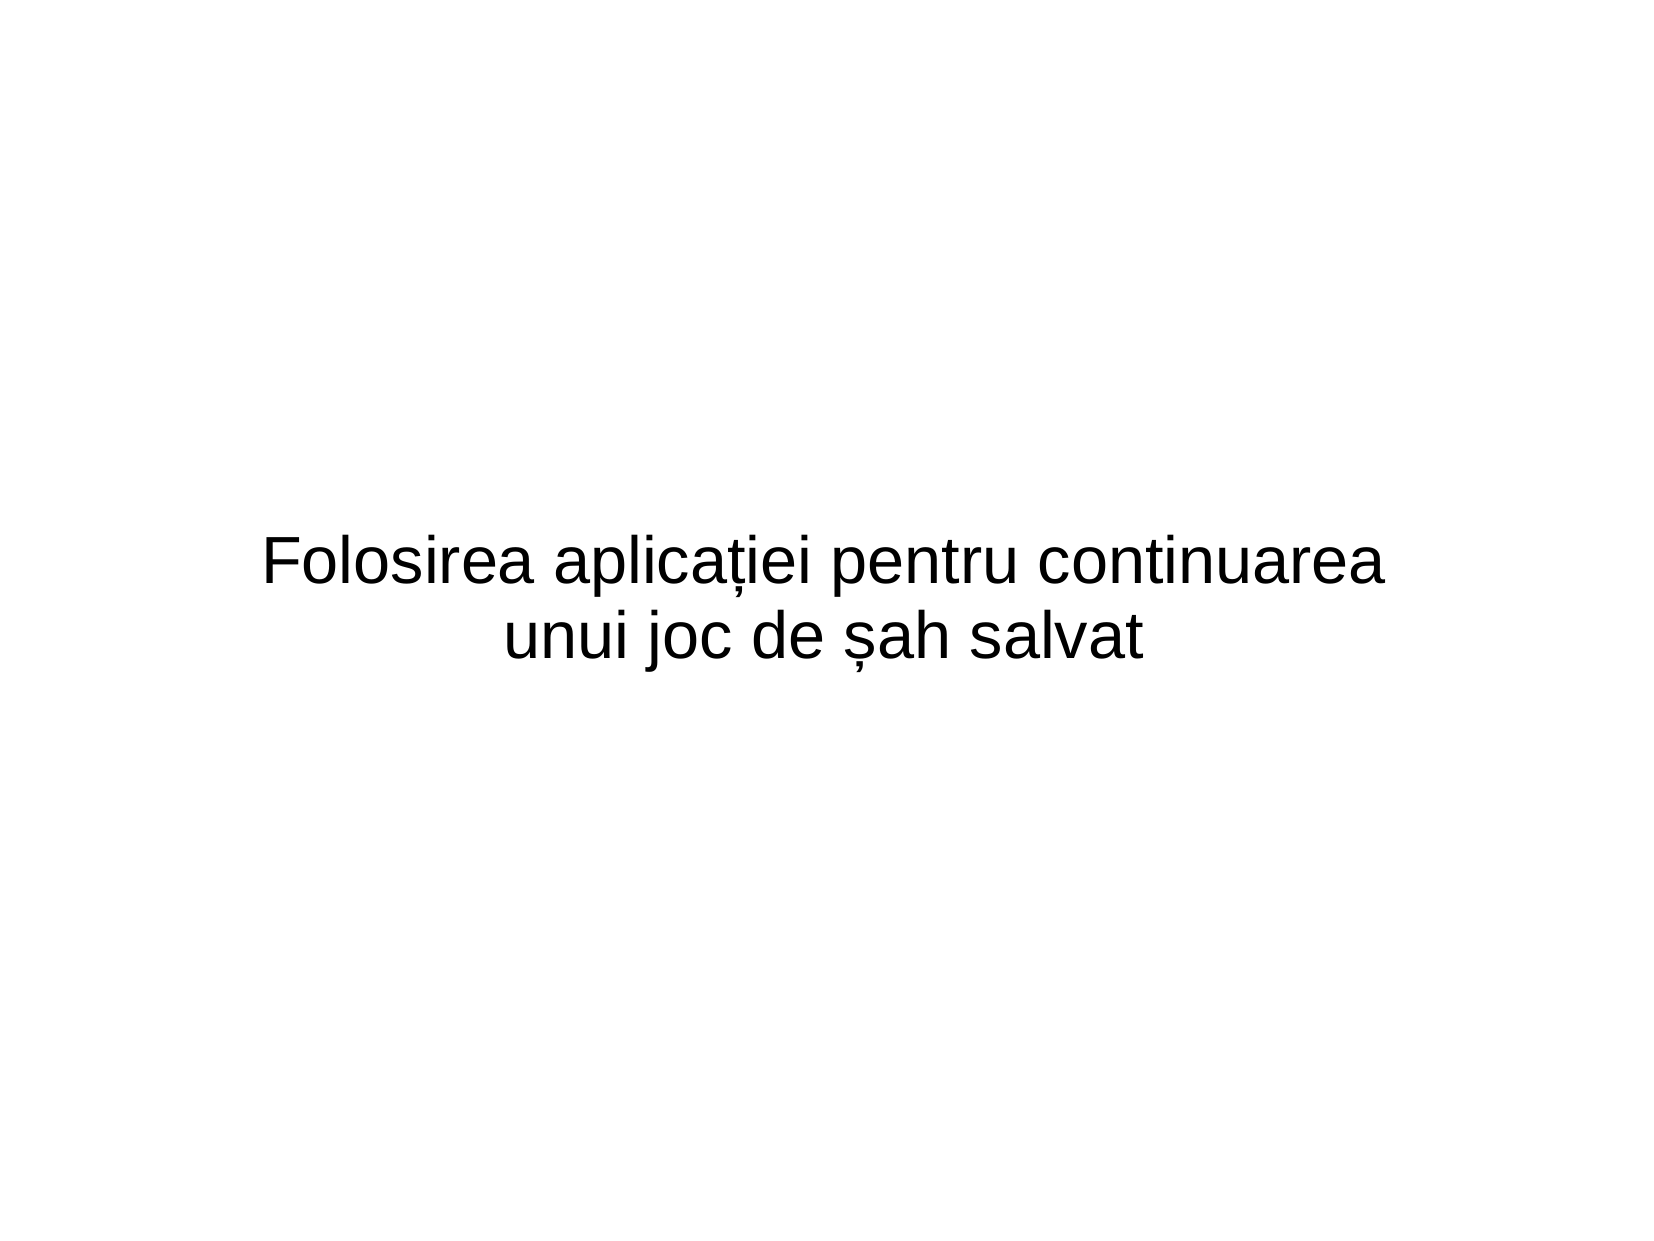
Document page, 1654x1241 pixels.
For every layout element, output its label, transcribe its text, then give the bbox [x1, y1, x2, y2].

subtitle Folosirea aplicației pentru continuarea unui joc de șah salvat [200, 118, 1447, 1079]
